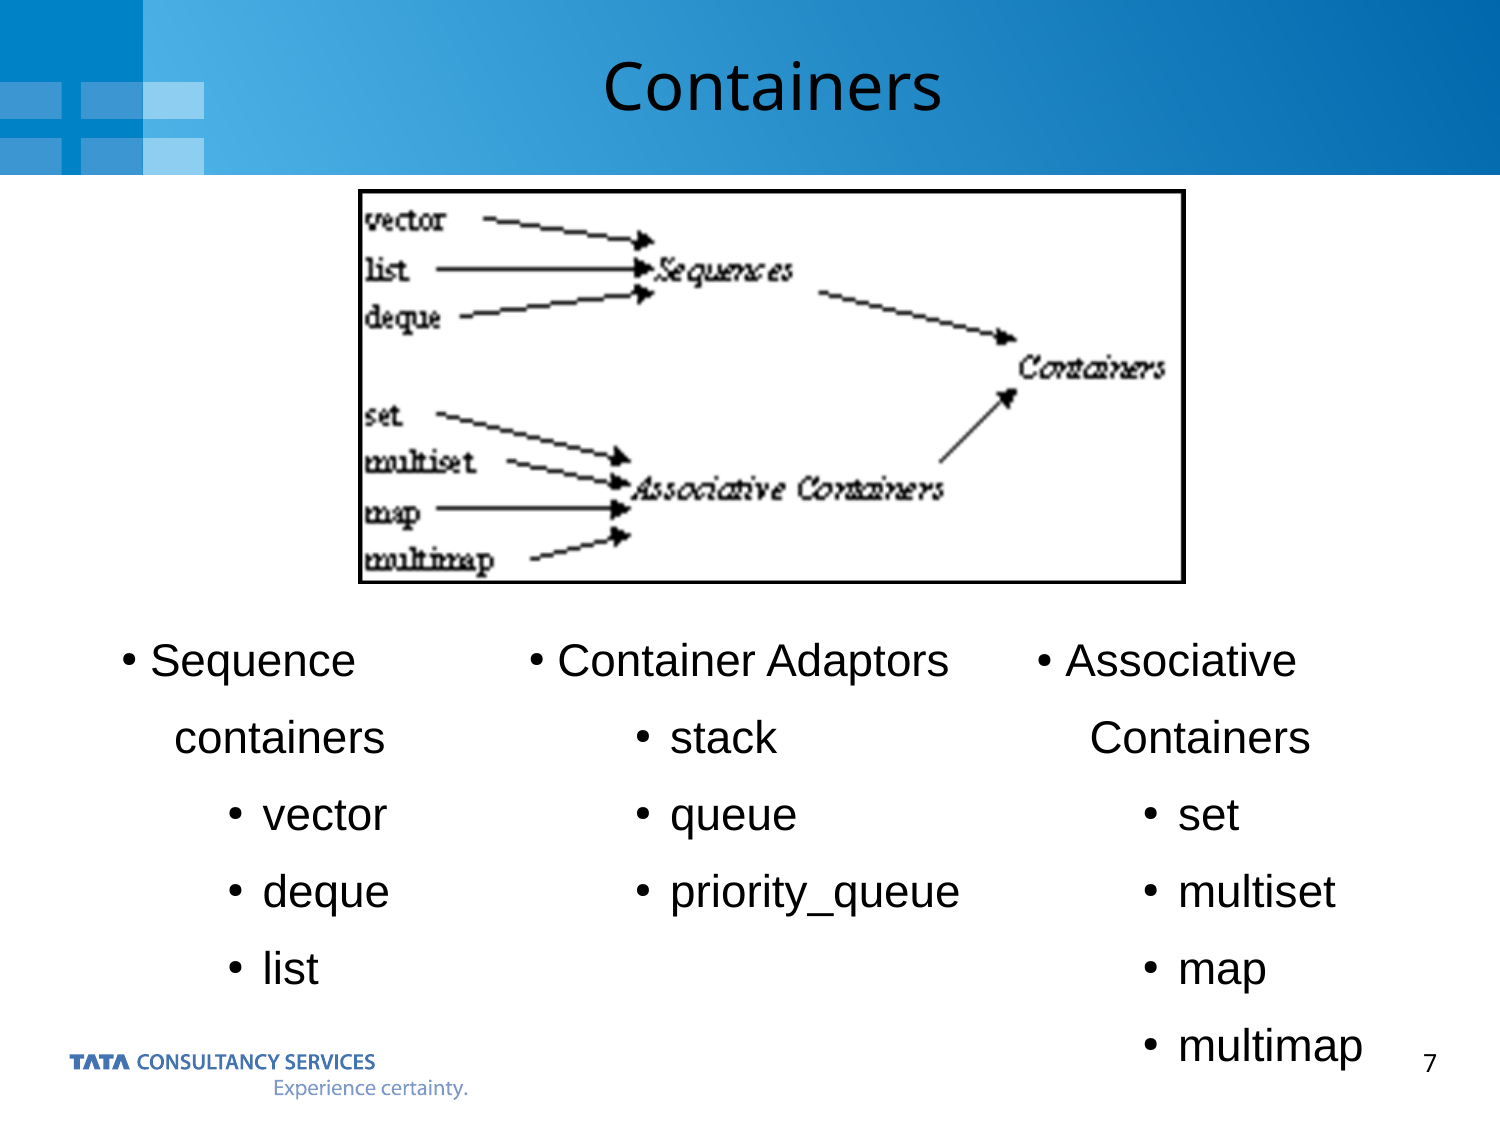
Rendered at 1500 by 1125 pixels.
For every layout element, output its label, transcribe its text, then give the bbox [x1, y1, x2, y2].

text_box Container Adaptors stack queue priority_queue [496, 602, 981, 993]
text_box Sequence containers vector deque list [88, 602, 449, 1016]
text_box Associative Containers set multiset map multimap [1003, 602, 1441, 1051]
text_box Containers [200, 1, 1347, 166]
picture [358, 189, 1186, 584]
